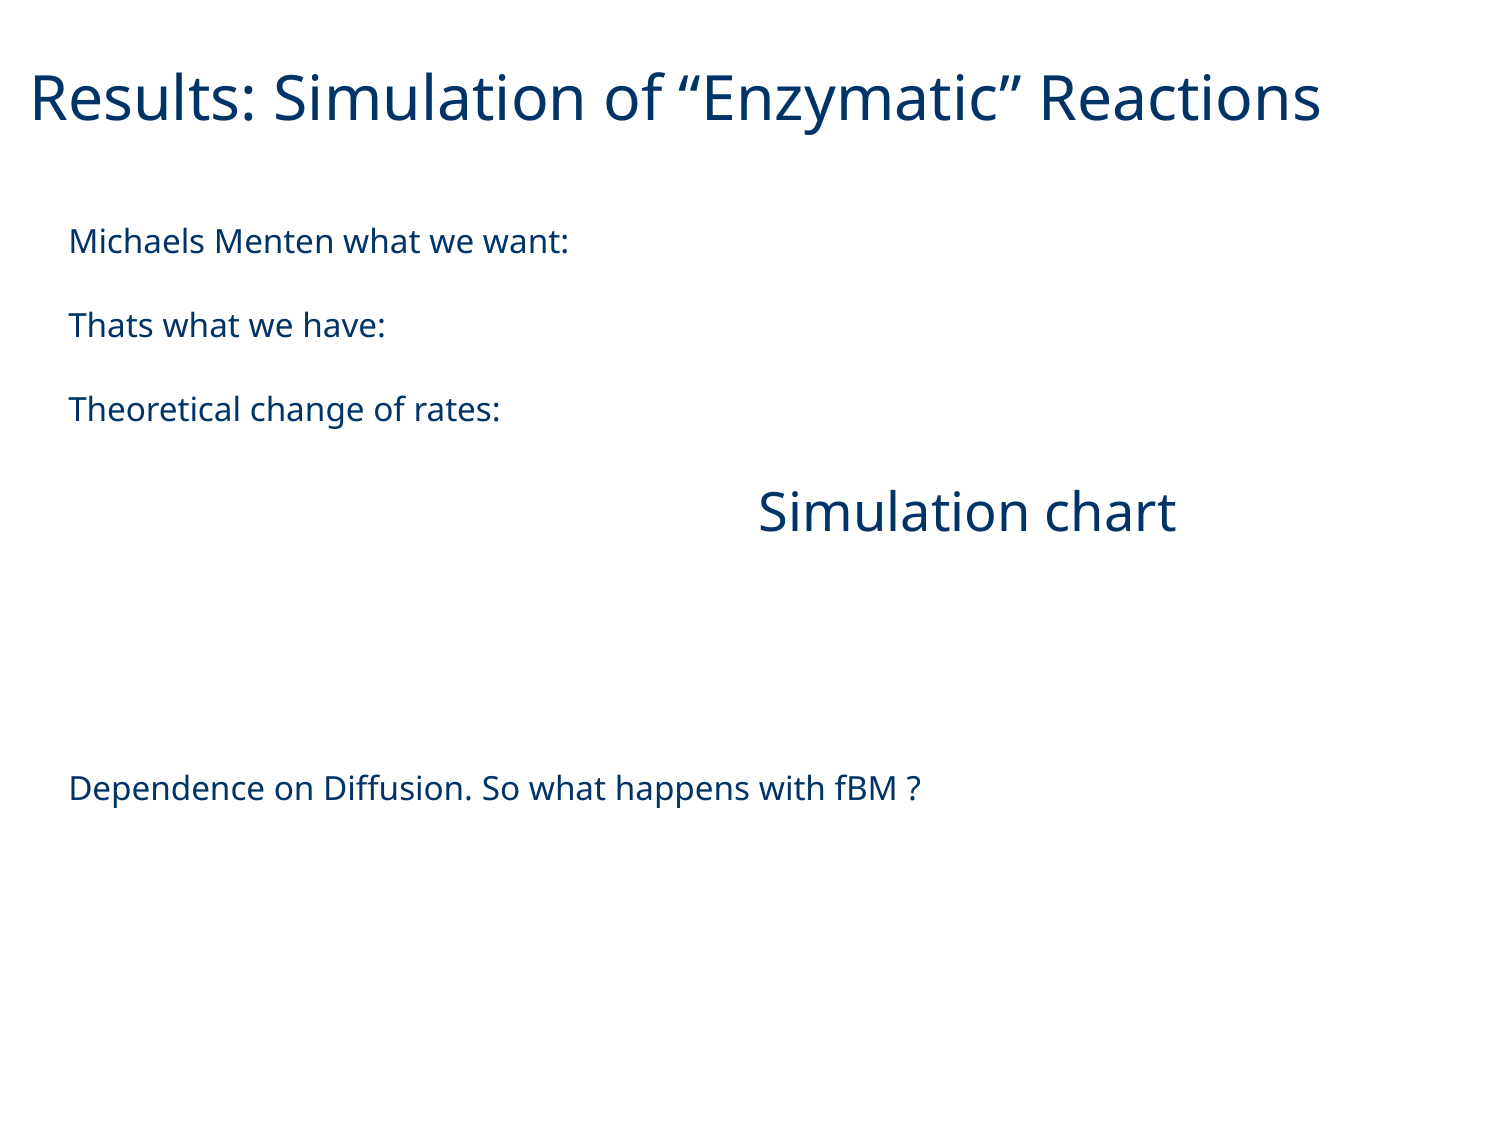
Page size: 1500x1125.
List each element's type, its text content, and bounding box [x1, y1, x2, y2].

title Results: Simulation of “Enzymatic” Reactions [29, 103, 1448, 175]
text_box Simulation chart [744, 469, 1323, 851]
text_box Michaels Menten what we want: Thats what we have: Theoretical change of rates: Dependence on Diffusion. So what happens with fBM ? [53, 212, 1170, 1125]
